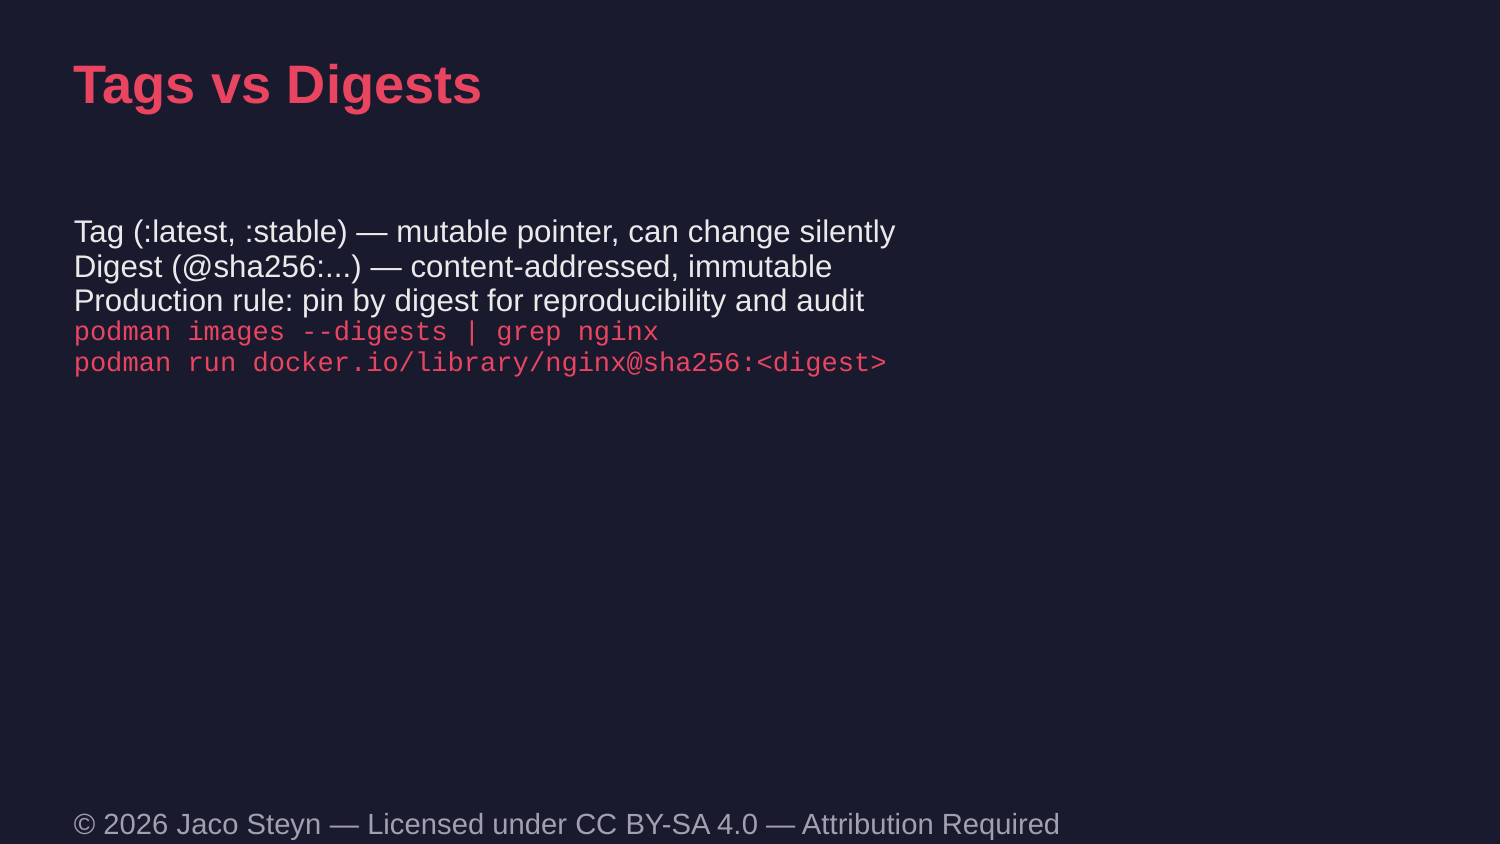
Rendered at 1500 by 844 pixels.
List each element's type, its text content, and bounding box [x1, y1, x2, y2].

text_box Tag (:latest, :stable) — mutable pointer, can change silently Digest (@sha256:...) — content-addressed, immutable Production rule: pin by digest for reproducibility and audit podman images --digests | grep nginx podman run docker.io/library/nginx@sha256:<digest> [59, 206, 1441, 798]
text_box © 2026 Jaco Steyn — Licensed under CC BY-SA 4.0 — Attribution Required [59, 800, 1441, 836]
title Tags vs Digests [59, 47, 1441, 166]
